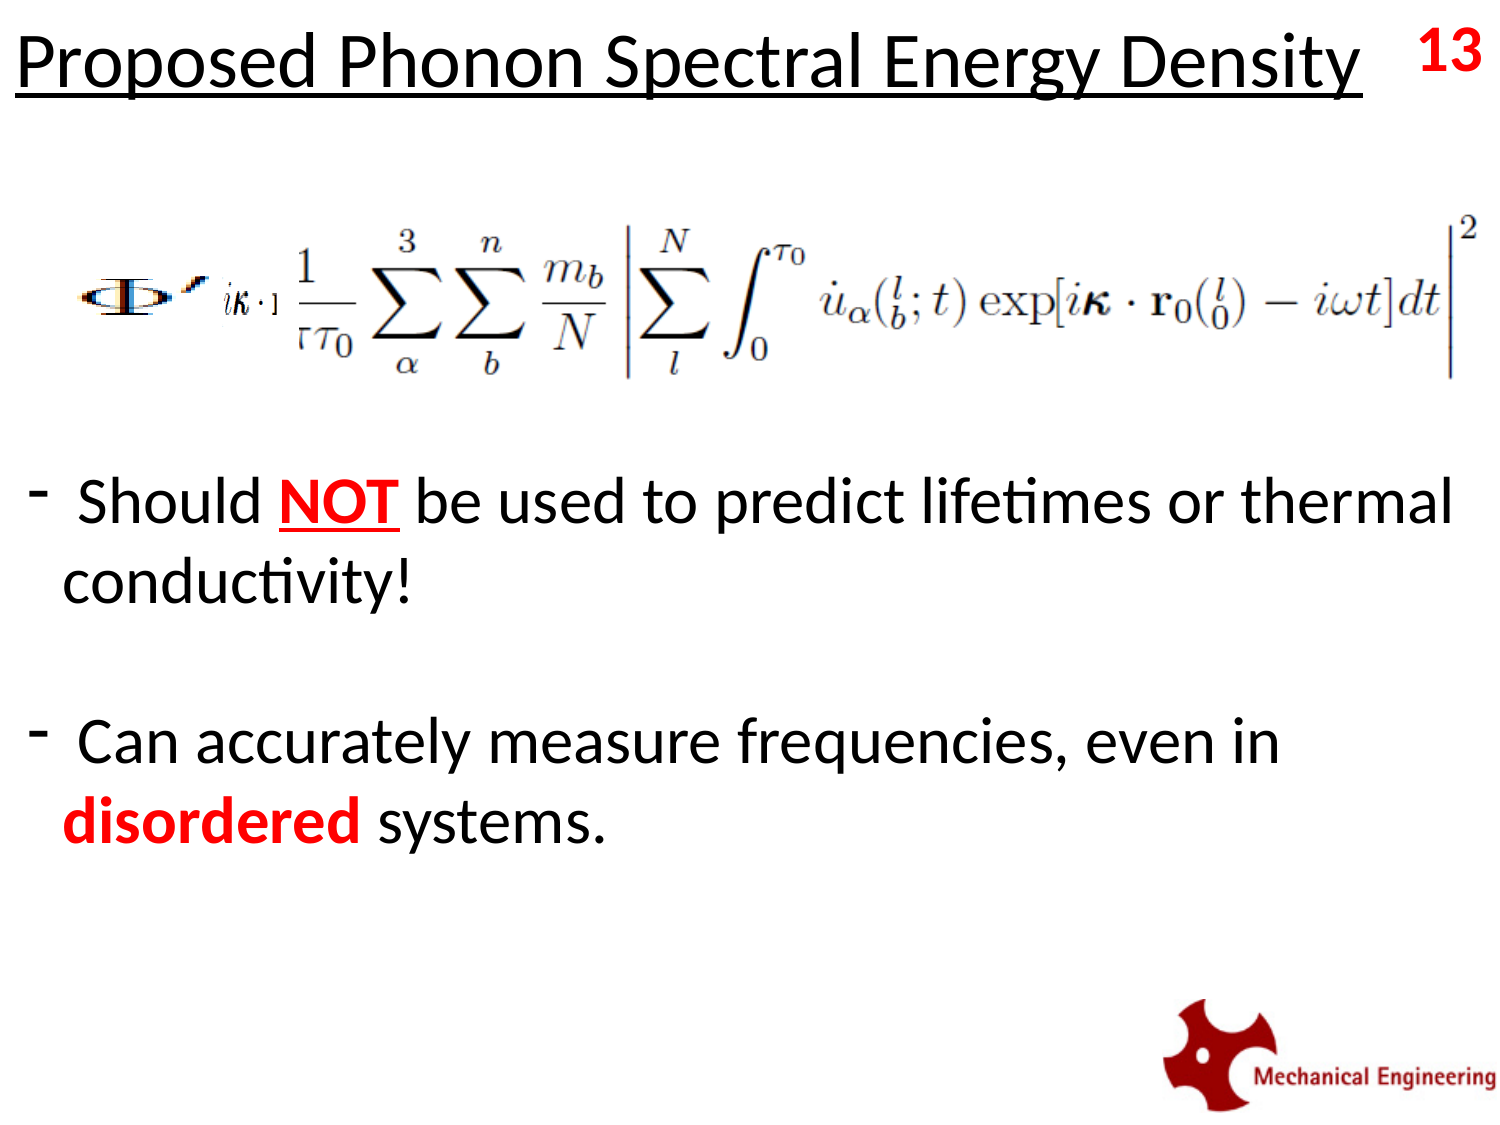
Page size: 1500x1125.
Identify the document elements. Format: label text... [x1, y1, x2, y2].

text_box Should NOT be used to predict lifetimes or thermal conductivity! Can accurately measure frequencies, even in disordered systems. [12, 449, 1475, 865]
picture [1162, 999, 1497, 1113]
text_box 13 [1400, 0, 1498, 93]
picture [222, 190, 277, 400]
picture [12, 190, 210, 400]
picture [299, 190, 1500, 400]
title Proposed Phonon Spectral Energy Density [0, 0, 1500, 150]
